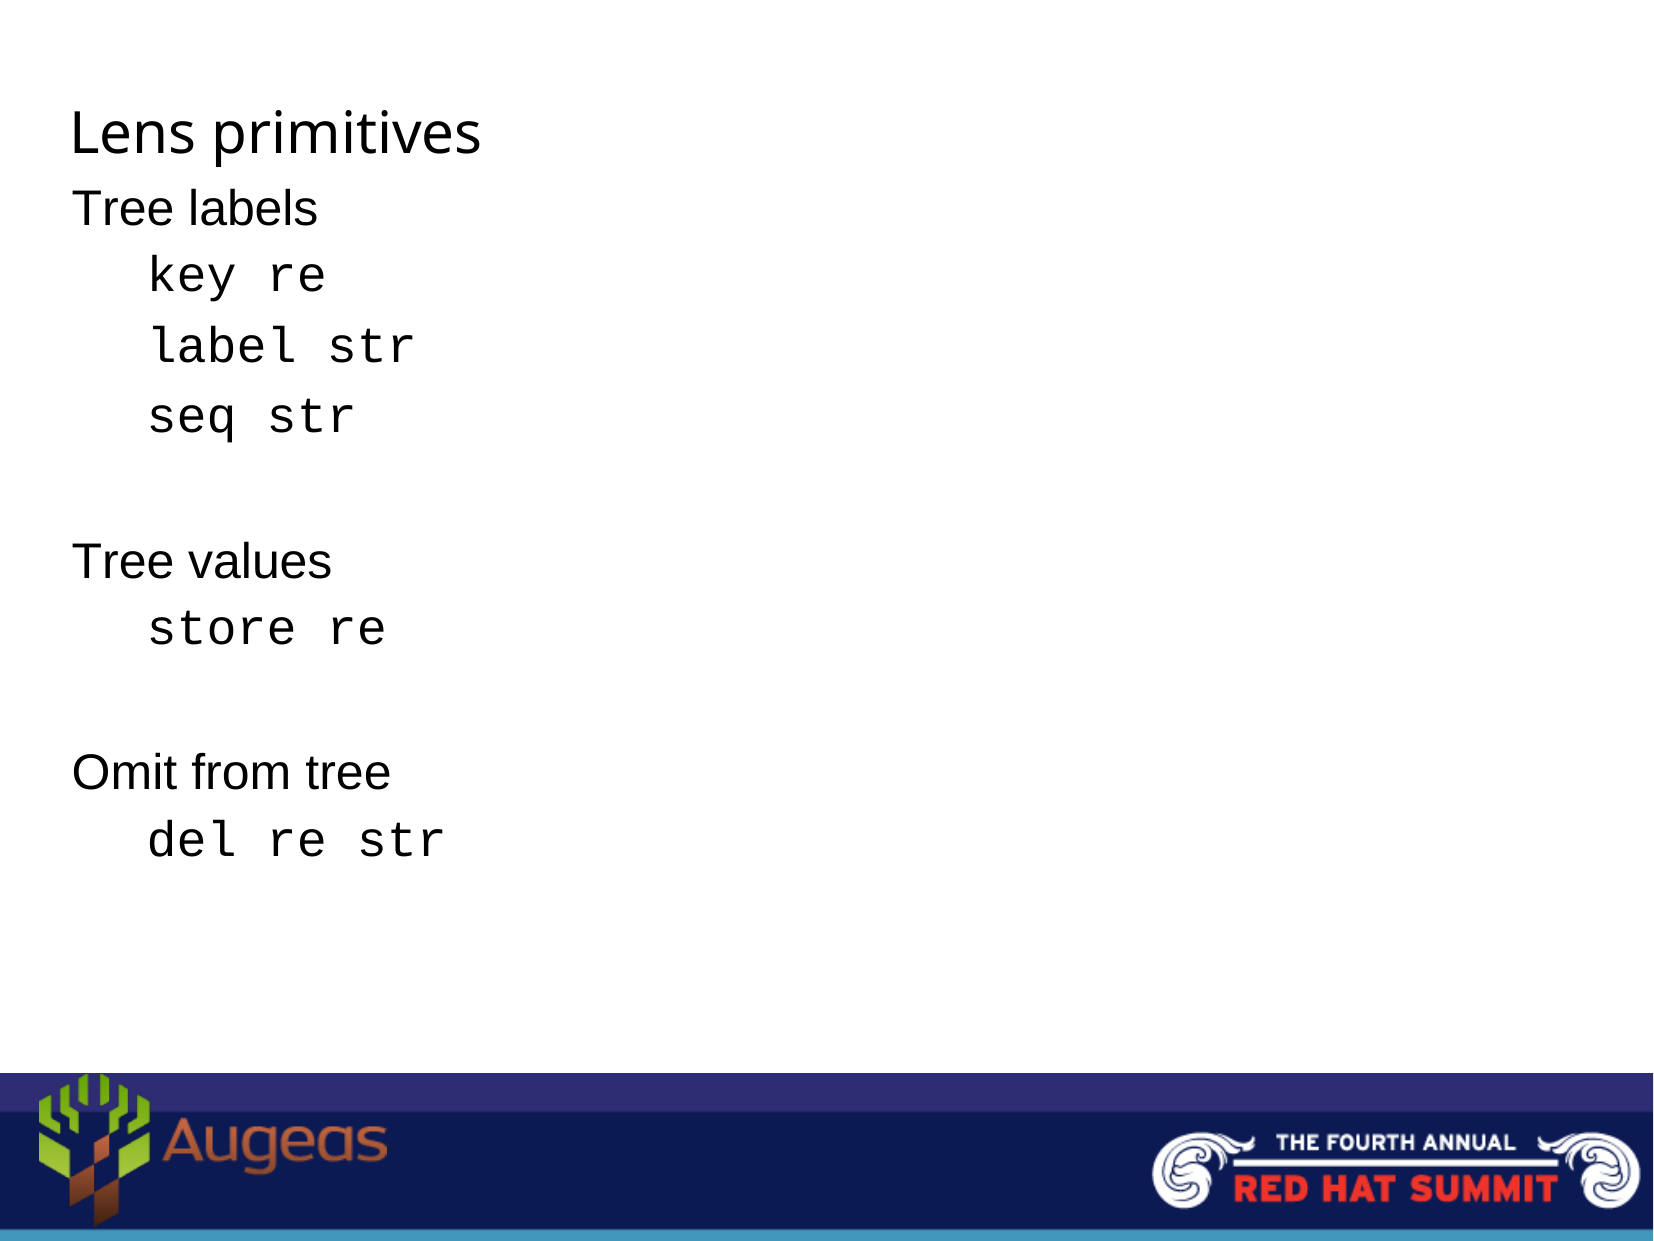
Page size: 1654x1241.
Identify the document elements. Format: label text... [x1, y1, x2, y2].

title Lens primitives [69, 71, 1501, 190]
list Tree labels key re label str seq str Tree values store re Omit from tree del re str [71, 180, 1495, 1089]
picture [0, 1073, 1654, 1241]
